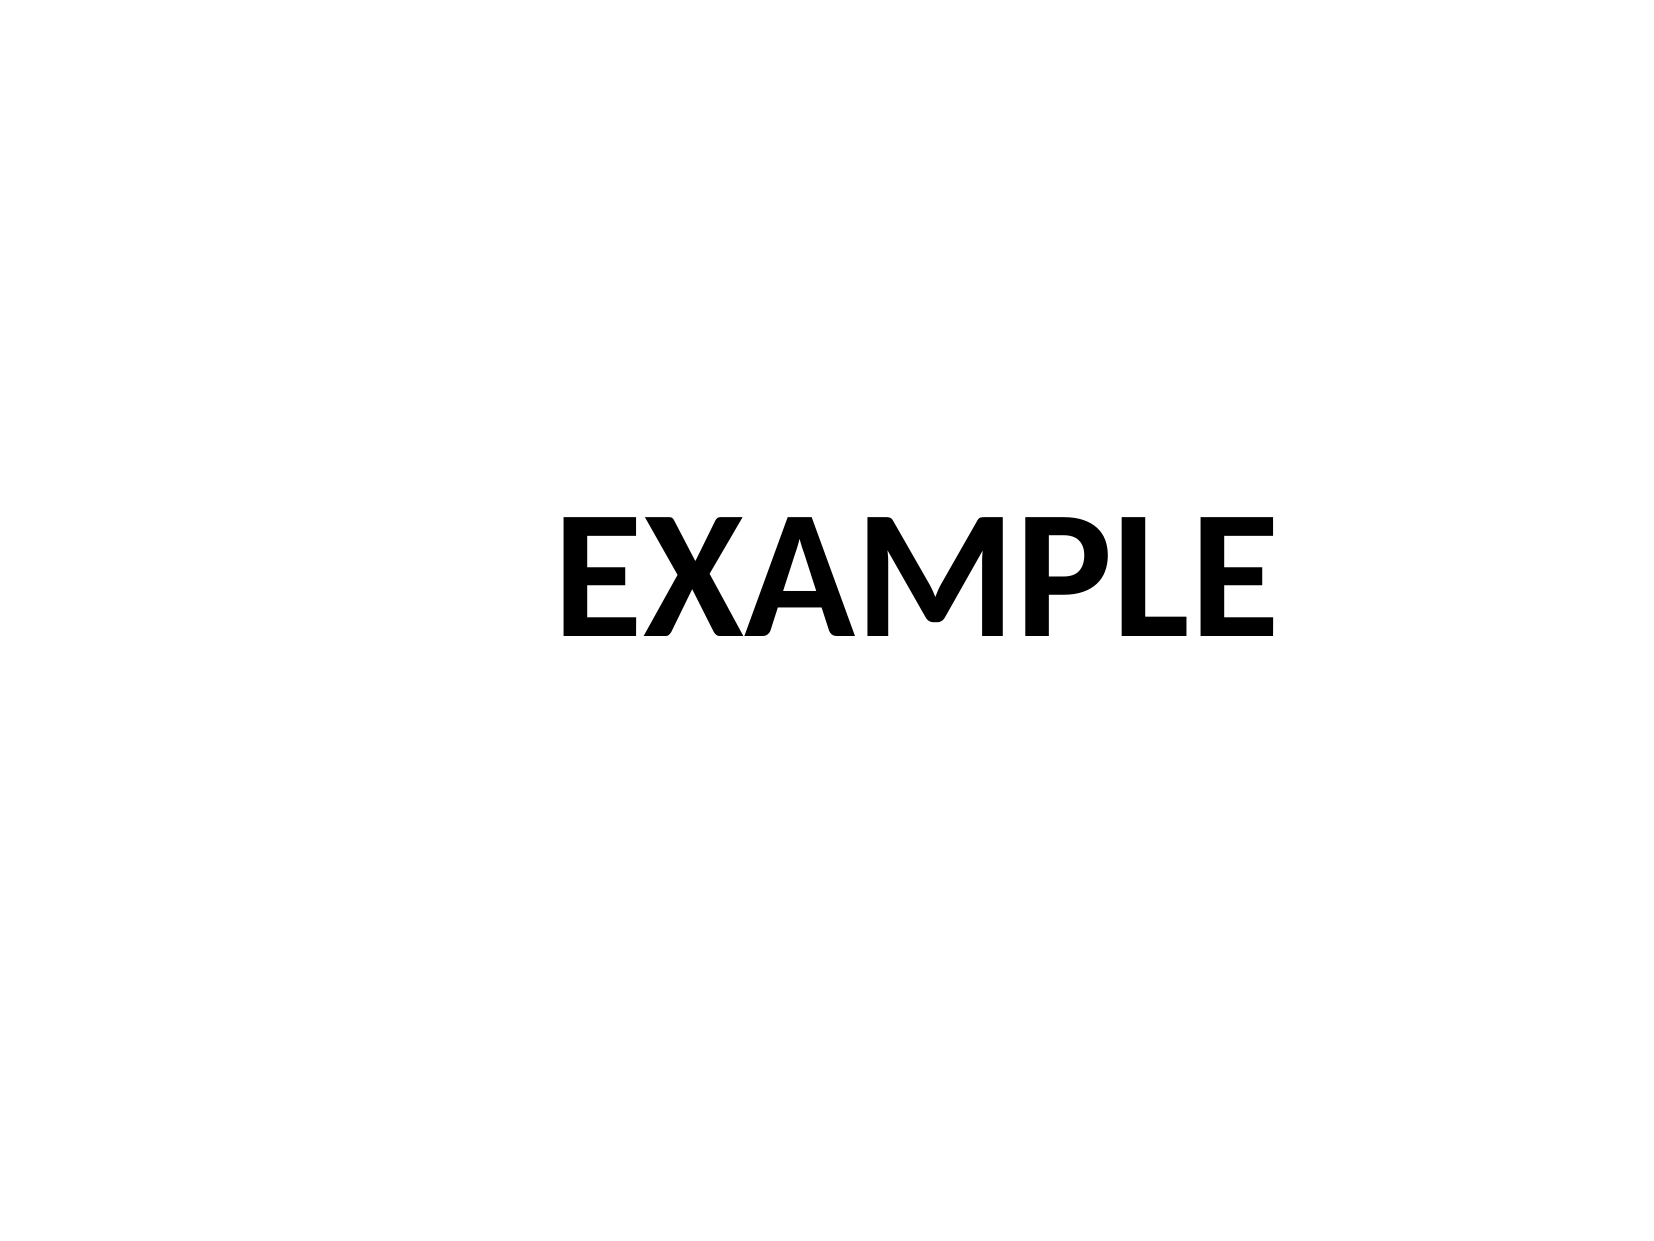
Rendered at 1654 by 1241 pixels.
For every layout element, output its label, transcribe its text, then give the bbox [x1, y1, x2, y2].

title EXAMPLE [214, 445, 1620, 692]
